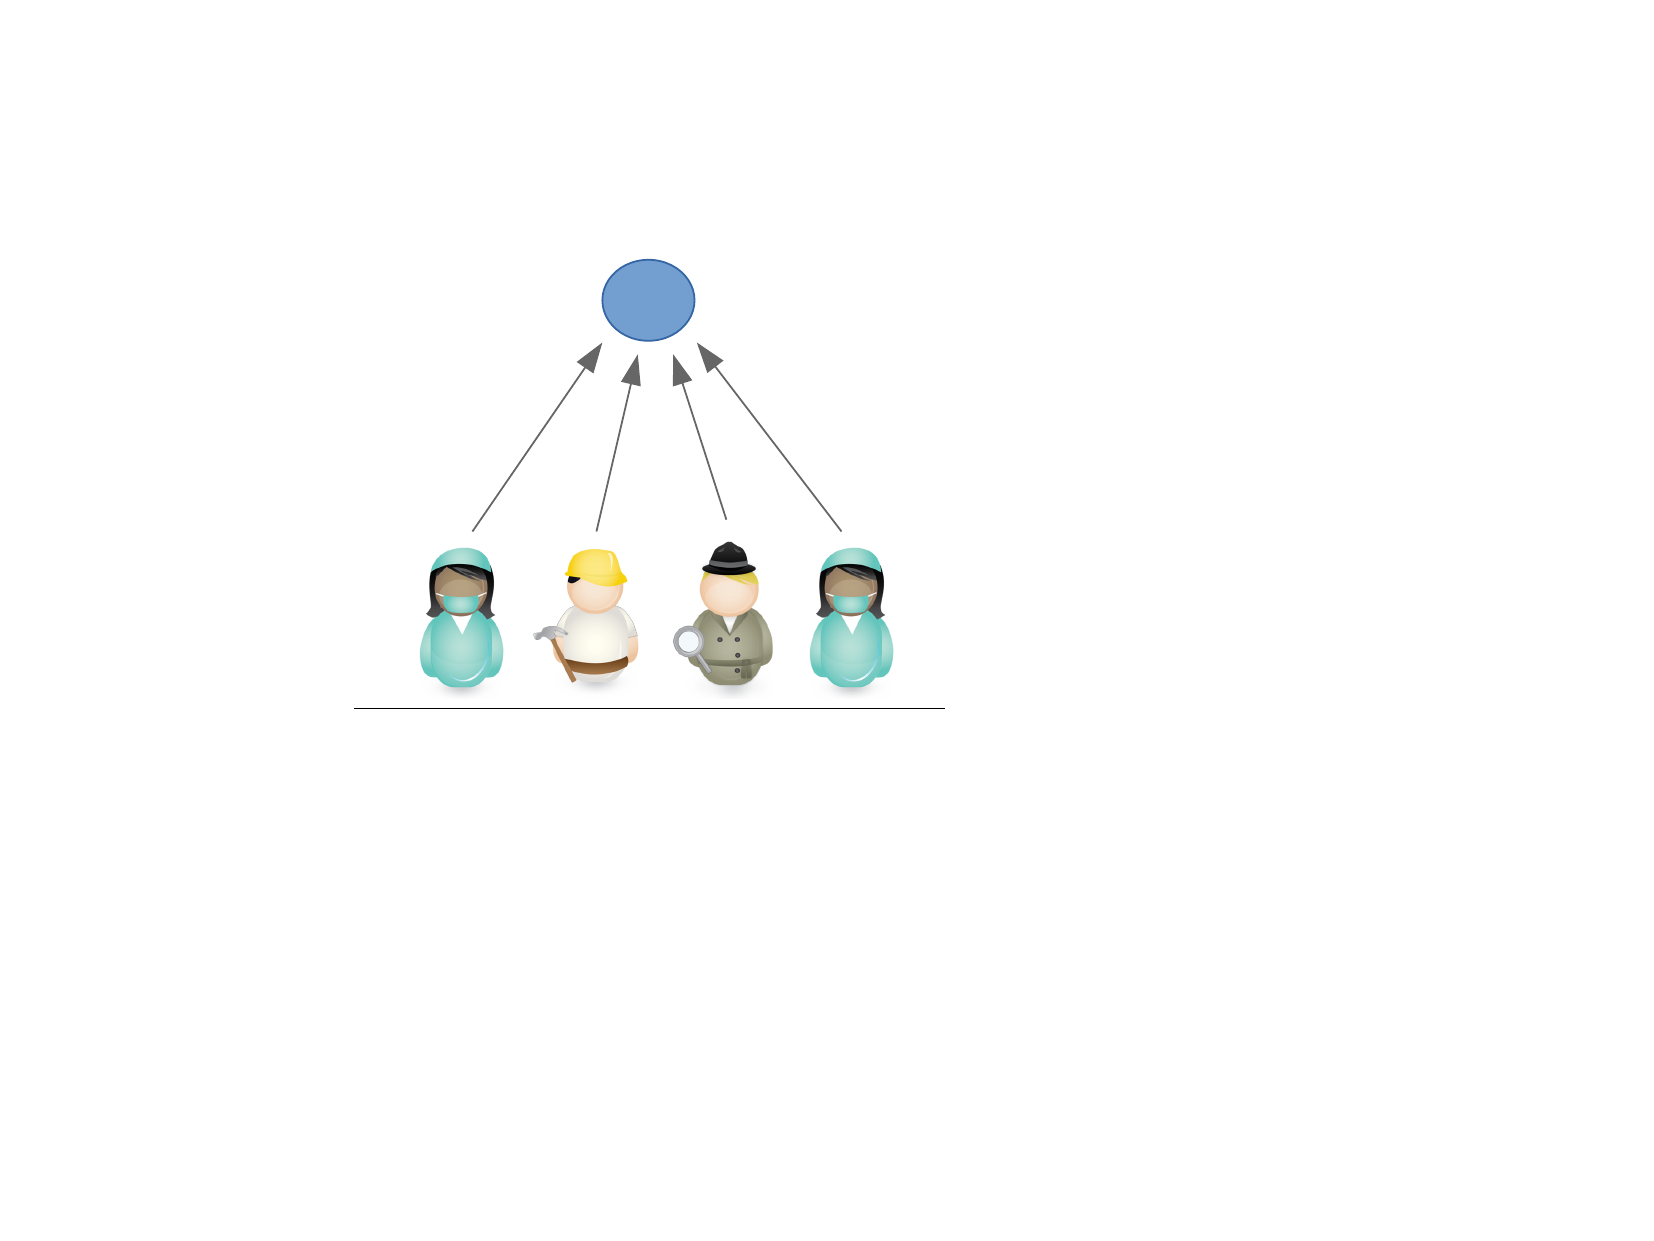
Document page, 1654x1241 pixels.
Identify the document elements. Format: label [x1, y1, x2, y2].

picture [793, 536, 910, 699]
picture [526, 535, 650, 699]
text_box [602, 259, 695, 341]
picture [664, 531, 792, 699]
picture [403, 536, 520, 699]
